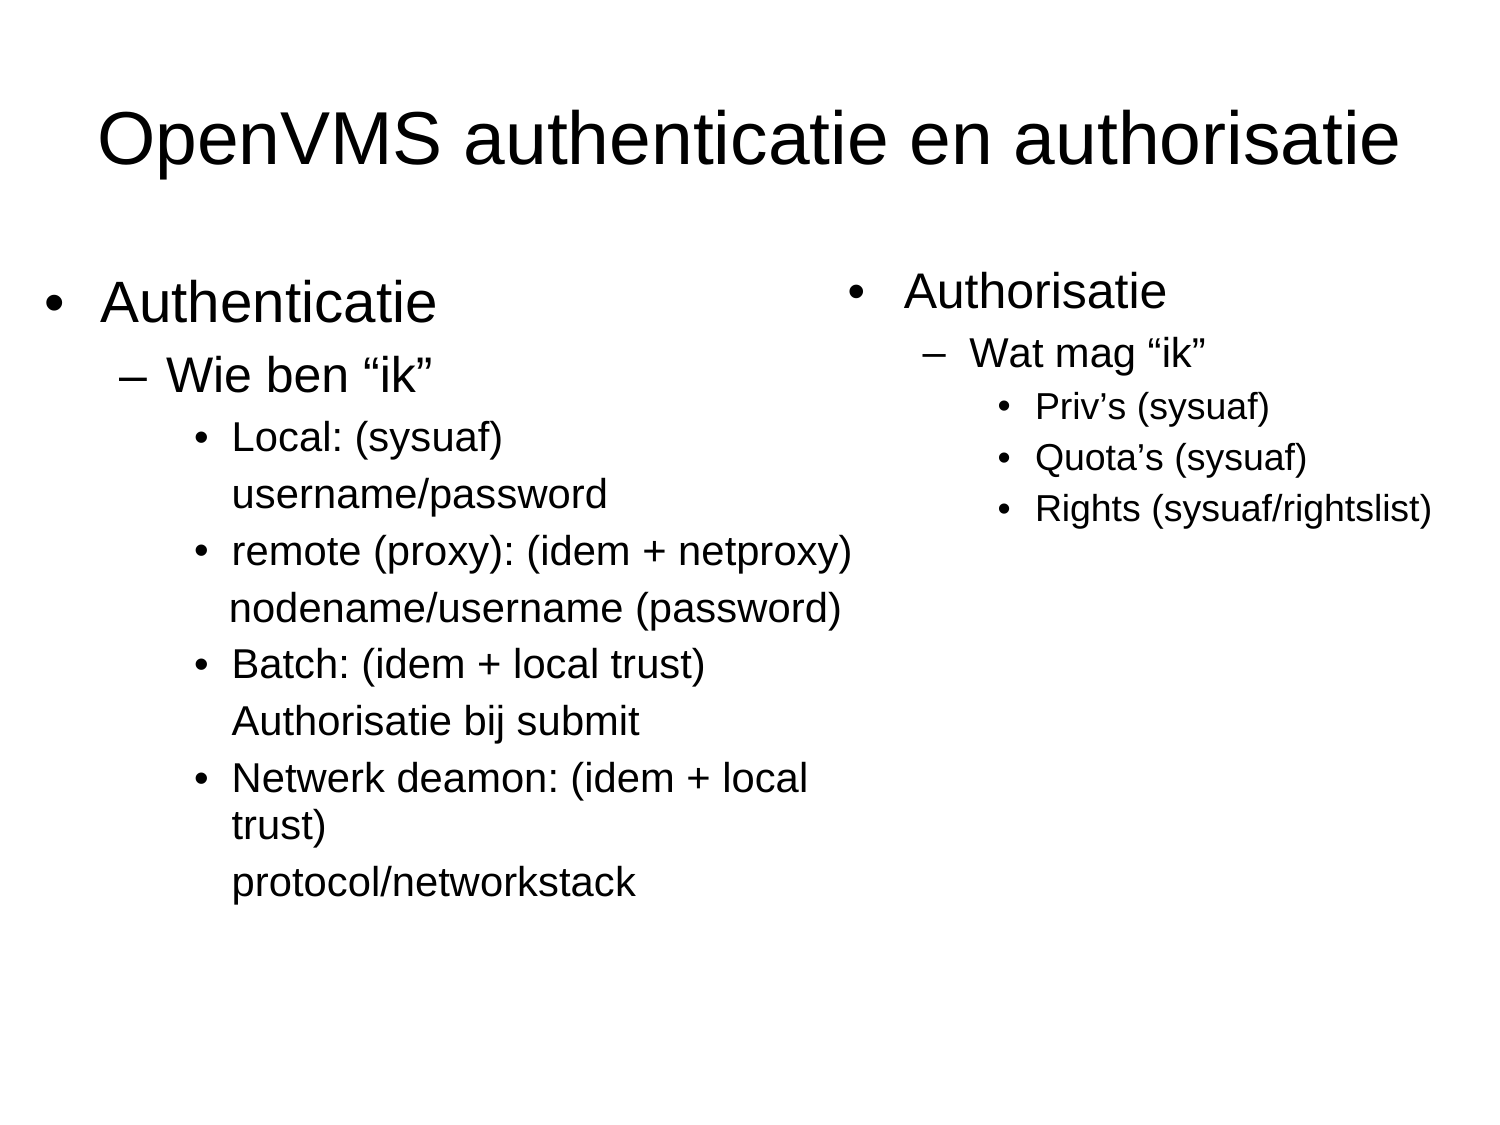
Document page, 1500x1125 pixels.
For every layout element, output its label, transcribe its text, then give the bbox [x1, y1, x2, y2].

list Authenticatie Wie ben “ik” Local: (sysuaf) username/password remote (proxy): (idem + netproxy) nodename/username (password) Batch: (idem + local trust) Authorisatie bij submit Netwerk deamon: (idem + local trust) protocol/networkstack [29, 262, 869, 1006]
title OpenVMS authenticatie en authorisatie [75, 45, 1426, 233]
list Authorisatie Wat mag “ik” Priv’s (sysuaf) Quota’s (sysuaf) Rights (sysuaf/rightslist) [832, 255, 1477, 998]
